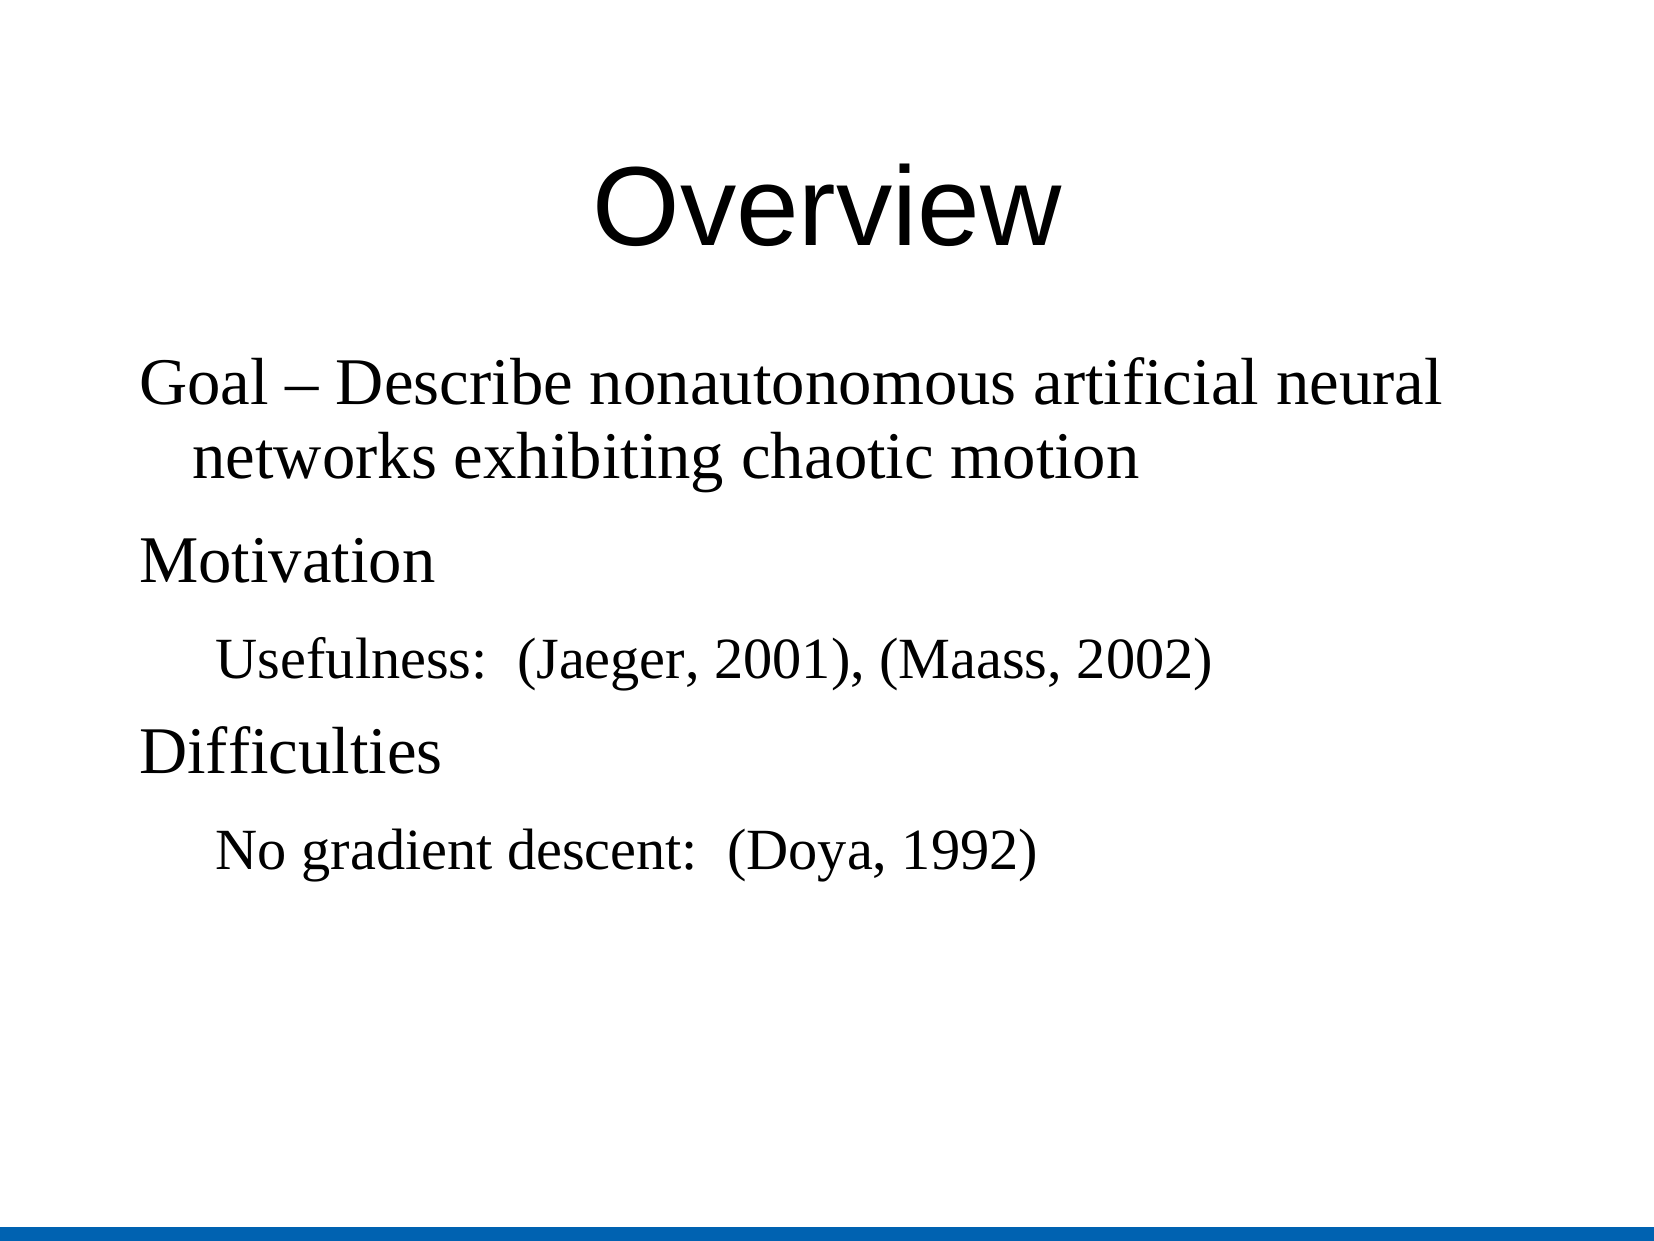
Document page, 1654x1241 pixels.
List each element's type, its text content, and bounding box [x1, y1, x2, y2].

title Overview [121, 102, 1533, 311]
list Goal – Describe nonautonomous artificial neural networks exhibiting chaotic motion Motivation Usefulness: (Jaeger, 2001), (Maass, 2002) Difficulties No gradient descent: (Doya, 1992) [121, 344, 1533, 1127]
